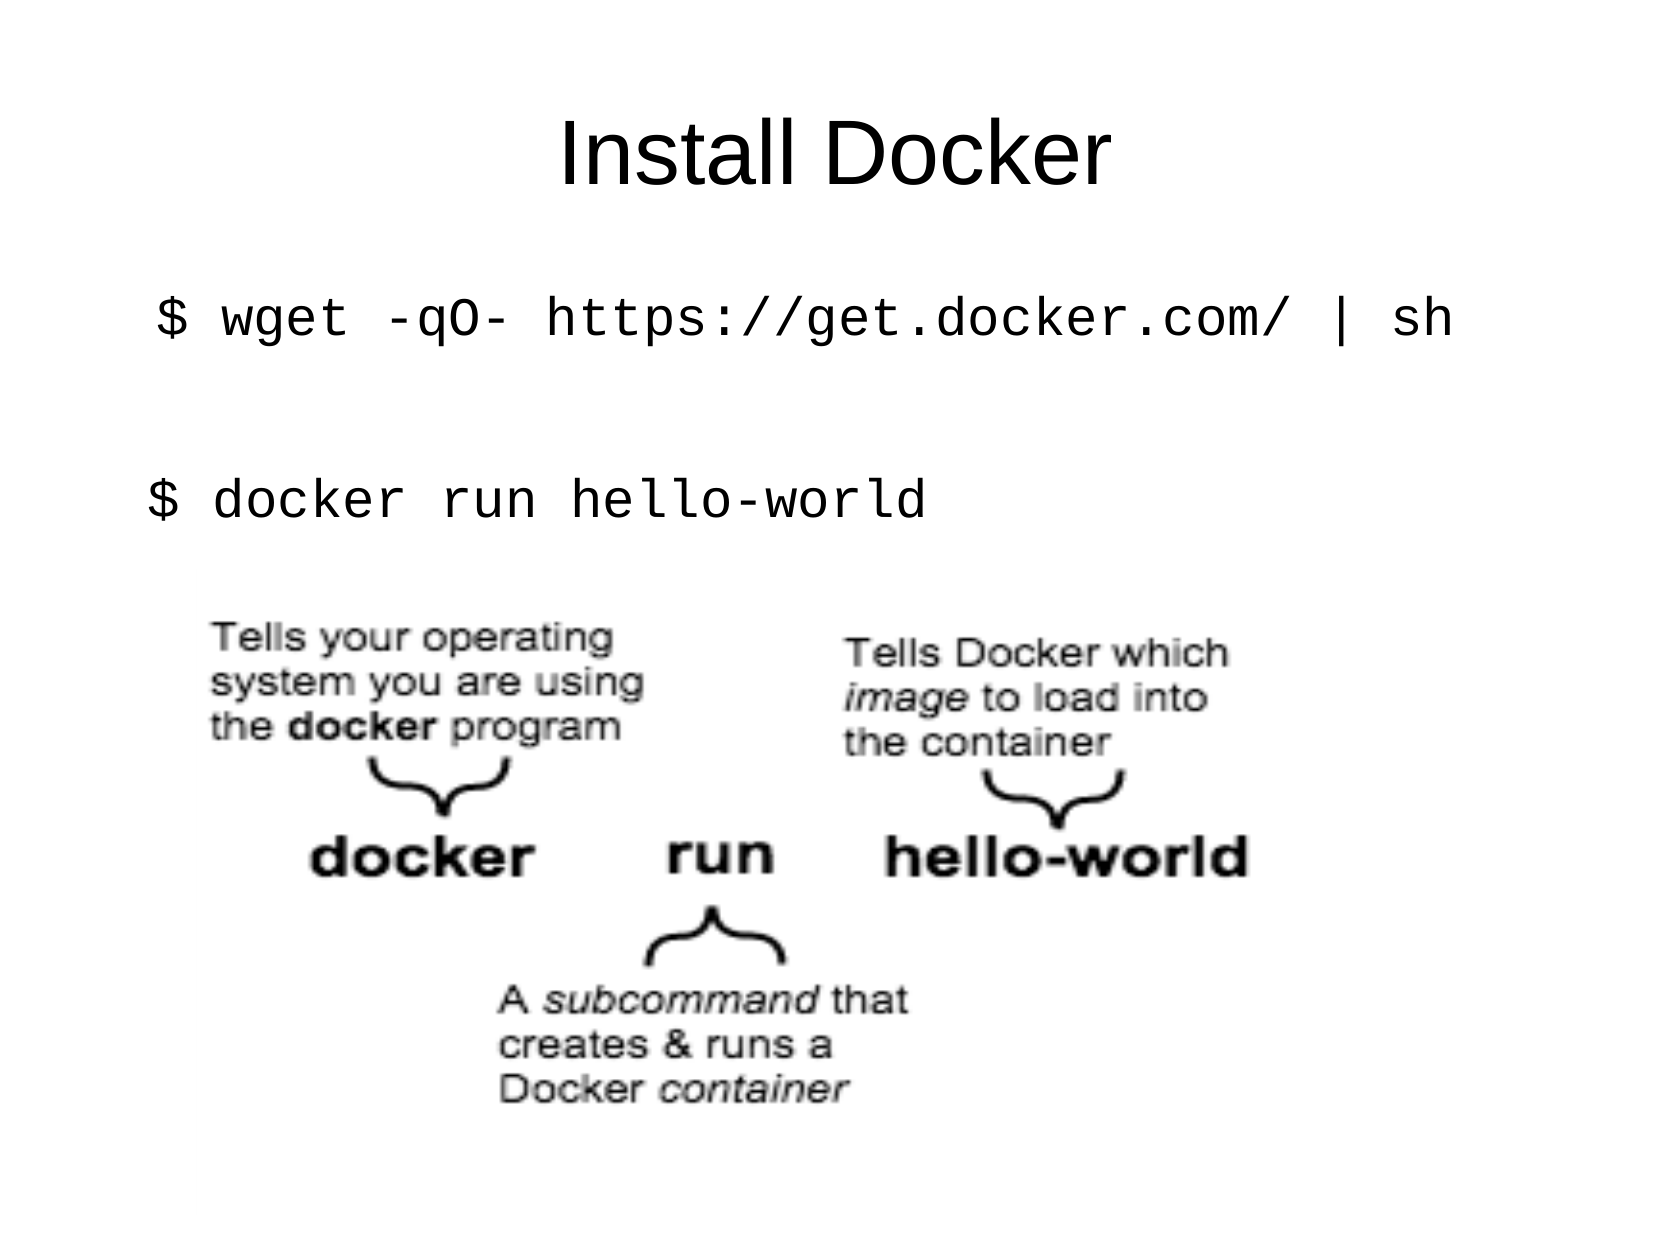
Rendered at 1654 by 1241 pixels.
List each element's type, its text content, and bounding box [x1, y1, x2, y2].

title Install Docker [82, 49, 1571, 257]
list $ wget -qO- https://get.docker.com/ | sh $ docker run hello-world [82, 290, 1571, 1010]
picture [195, 569, 1366, 1216]
